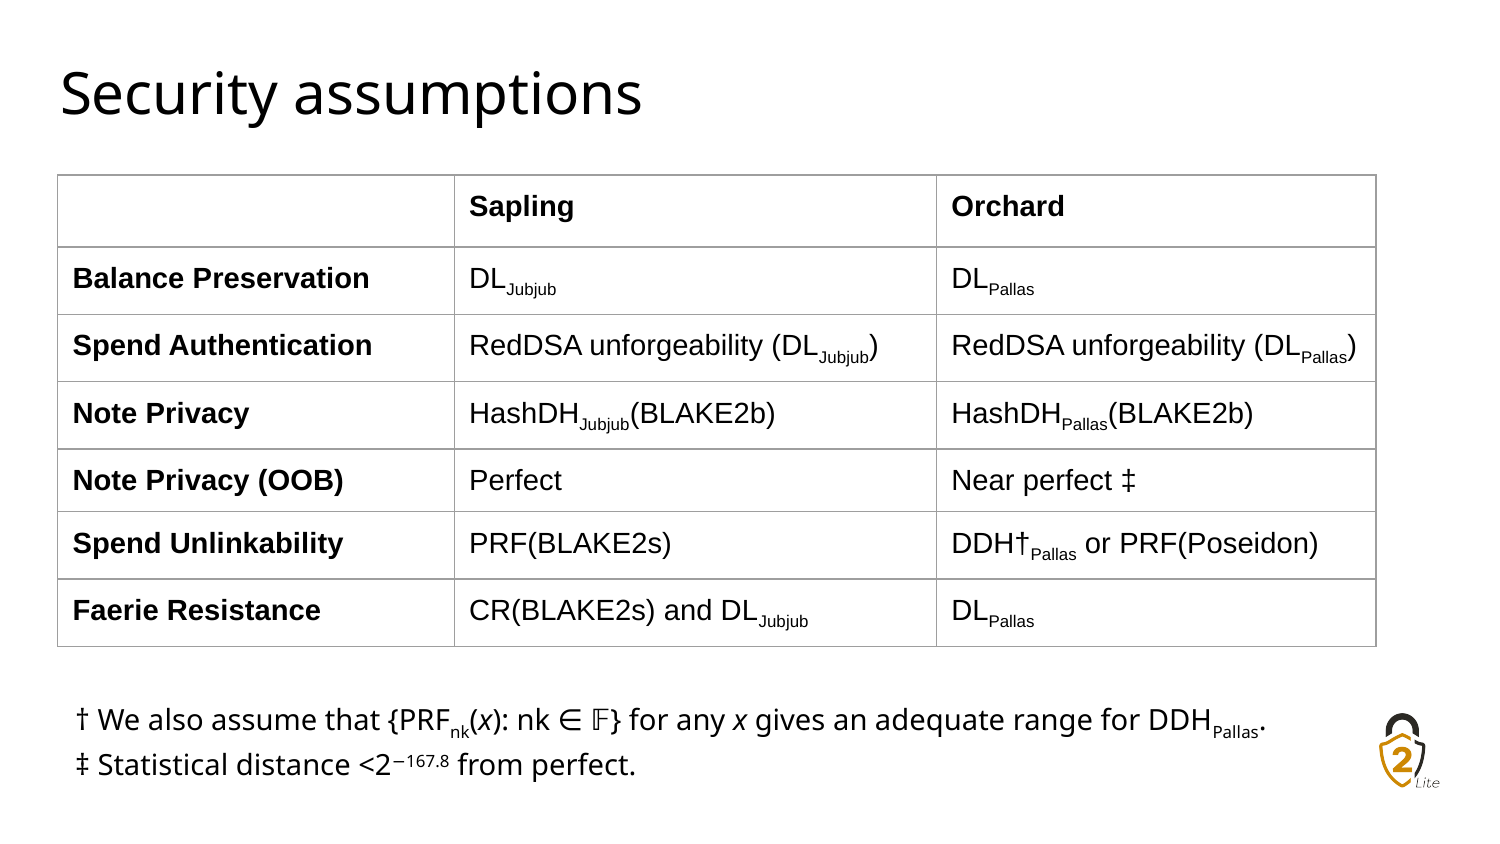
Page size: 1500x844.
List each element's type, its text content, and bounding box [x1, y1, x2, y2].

table_cell CR(BLAKE2s) and DLJubjub [455, 580, 936, 646]
table_cell Perfect [455, 450, 936, 511]
picture [1379, 713, 1440, 788]
table_header [58, 176, 454, 246]
table_cell DDH†Pallas or PRF(Poseidon) [937, 512, 1375, 578]
table_cell Note Privacy [58, 382, 454, 448]
title Security assumptions [60, 56, 1434, 151]
table_cell DLPallas [937, 580, 1375, 646]
table_cell Near perfect ‡ [937, 450, 1375, 511]
table_cell Spend Unlinkability [58, 512, 454, 578]
table_cell Spend Authentication [58, 315, 454, 381]
table_cell Faerie Resistance [58, 580, 454, 646]
table_header Orchard [937, 176, 1375, 246]
table_cell PRF(BLAKE2s) [455, 512, 936, 578]
table_cell DLPallas [937, 248, 1375, 314]
text_box † We also assume that {PRFnk​(x): nk ∈ 𝔽} for any x gives an adequate range for DDHPallas.​ ‡ Statistical distance <2−167.8 from perfect. [59, 680, 1354, 797]
table_header Sapling [455, 176, 936, 246]
table_cell Balance Preservation [58, 248, 454, 314]
table_cell HashDHJubjub(BLAKE2b) [455, 382, 936, 448]
table_cell RedDSA unforgeability (DLPallas) [937, 315, 1375, 381]
table_cell HashDHPallas(BLAKE2b) [937, 382, 1375, 448]
table_cell DLJubjub [455, 248, 936, 314]
table_cell RedDSA unforgeability (DLJubjub) [455, 315, 936, 381]
table_cell Note Privacy (OOB) [58, 450, 454, 511]
